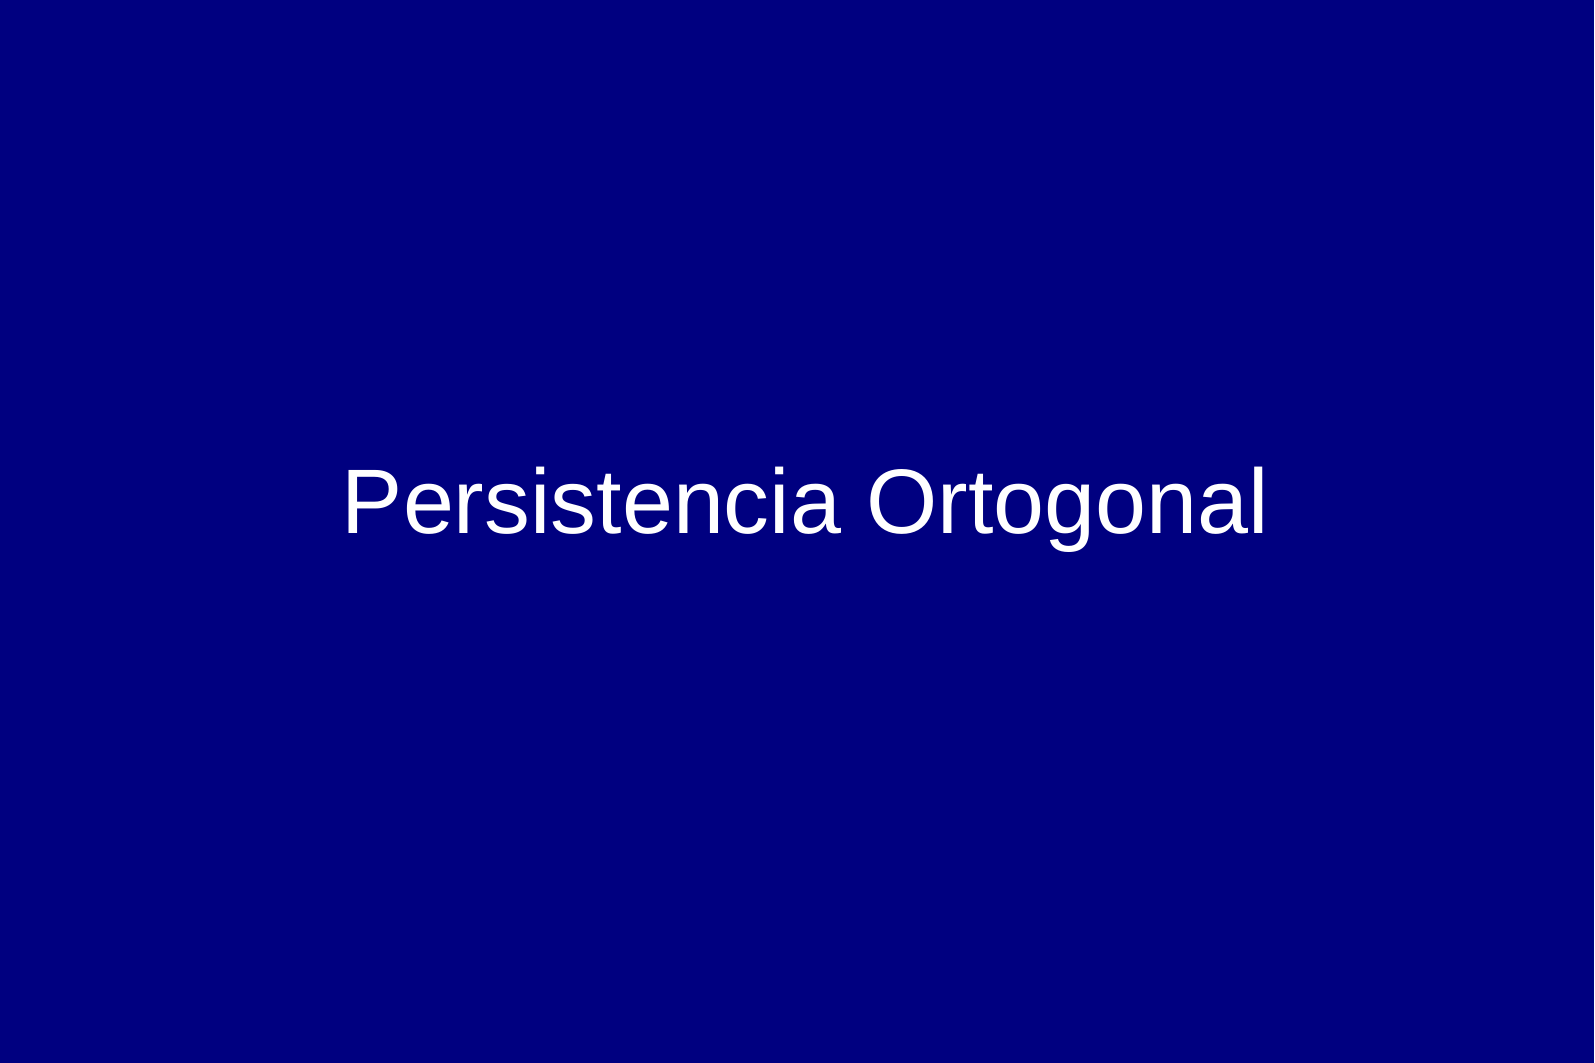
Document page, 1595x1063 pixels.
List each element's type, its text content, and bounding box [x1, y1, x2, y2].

title Persistencia Ortogonal [88, 413, 1524, 591]
